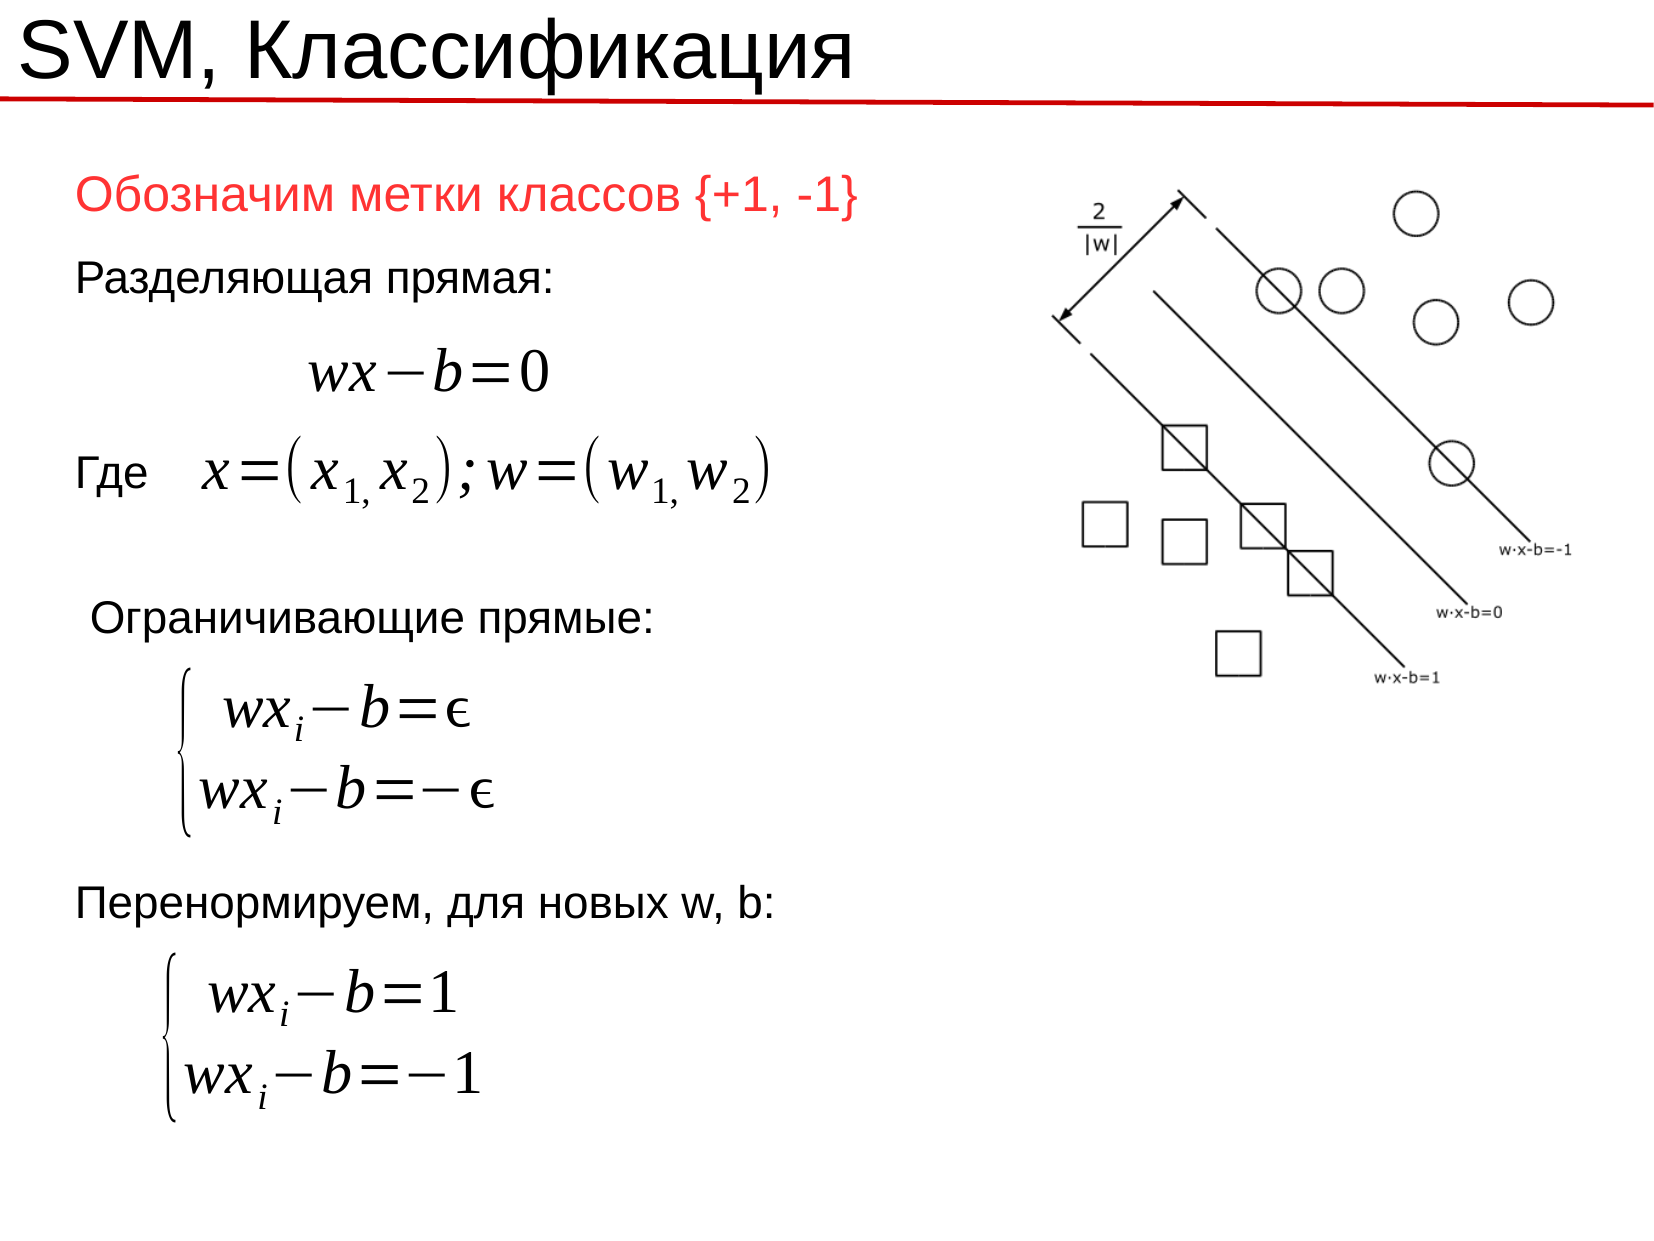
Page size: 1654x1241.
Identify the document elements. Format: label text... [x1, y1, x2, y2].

text_box Разделяющая прямая: [60, 286, 781, 312]
picture [999, 134, 1621, 756]
chart [154, 949, 492, 1126]
title SVM, Классификация [17, 0, 1263, 99]
chart [193, 432, 780, 512]
chart [300, 335, 557, 405]
text_box Перенормируем, для новых w, b: [60, 870, 886, 988]
text_box Обозначим метки классов {+1, -1} [60, 158, 931, 286]
text_box Где [60, 439, 193, 507]
chart [169, 664, 506, 841]
text_box Ограничивающие прямые: [75, 585, 766, 652]
